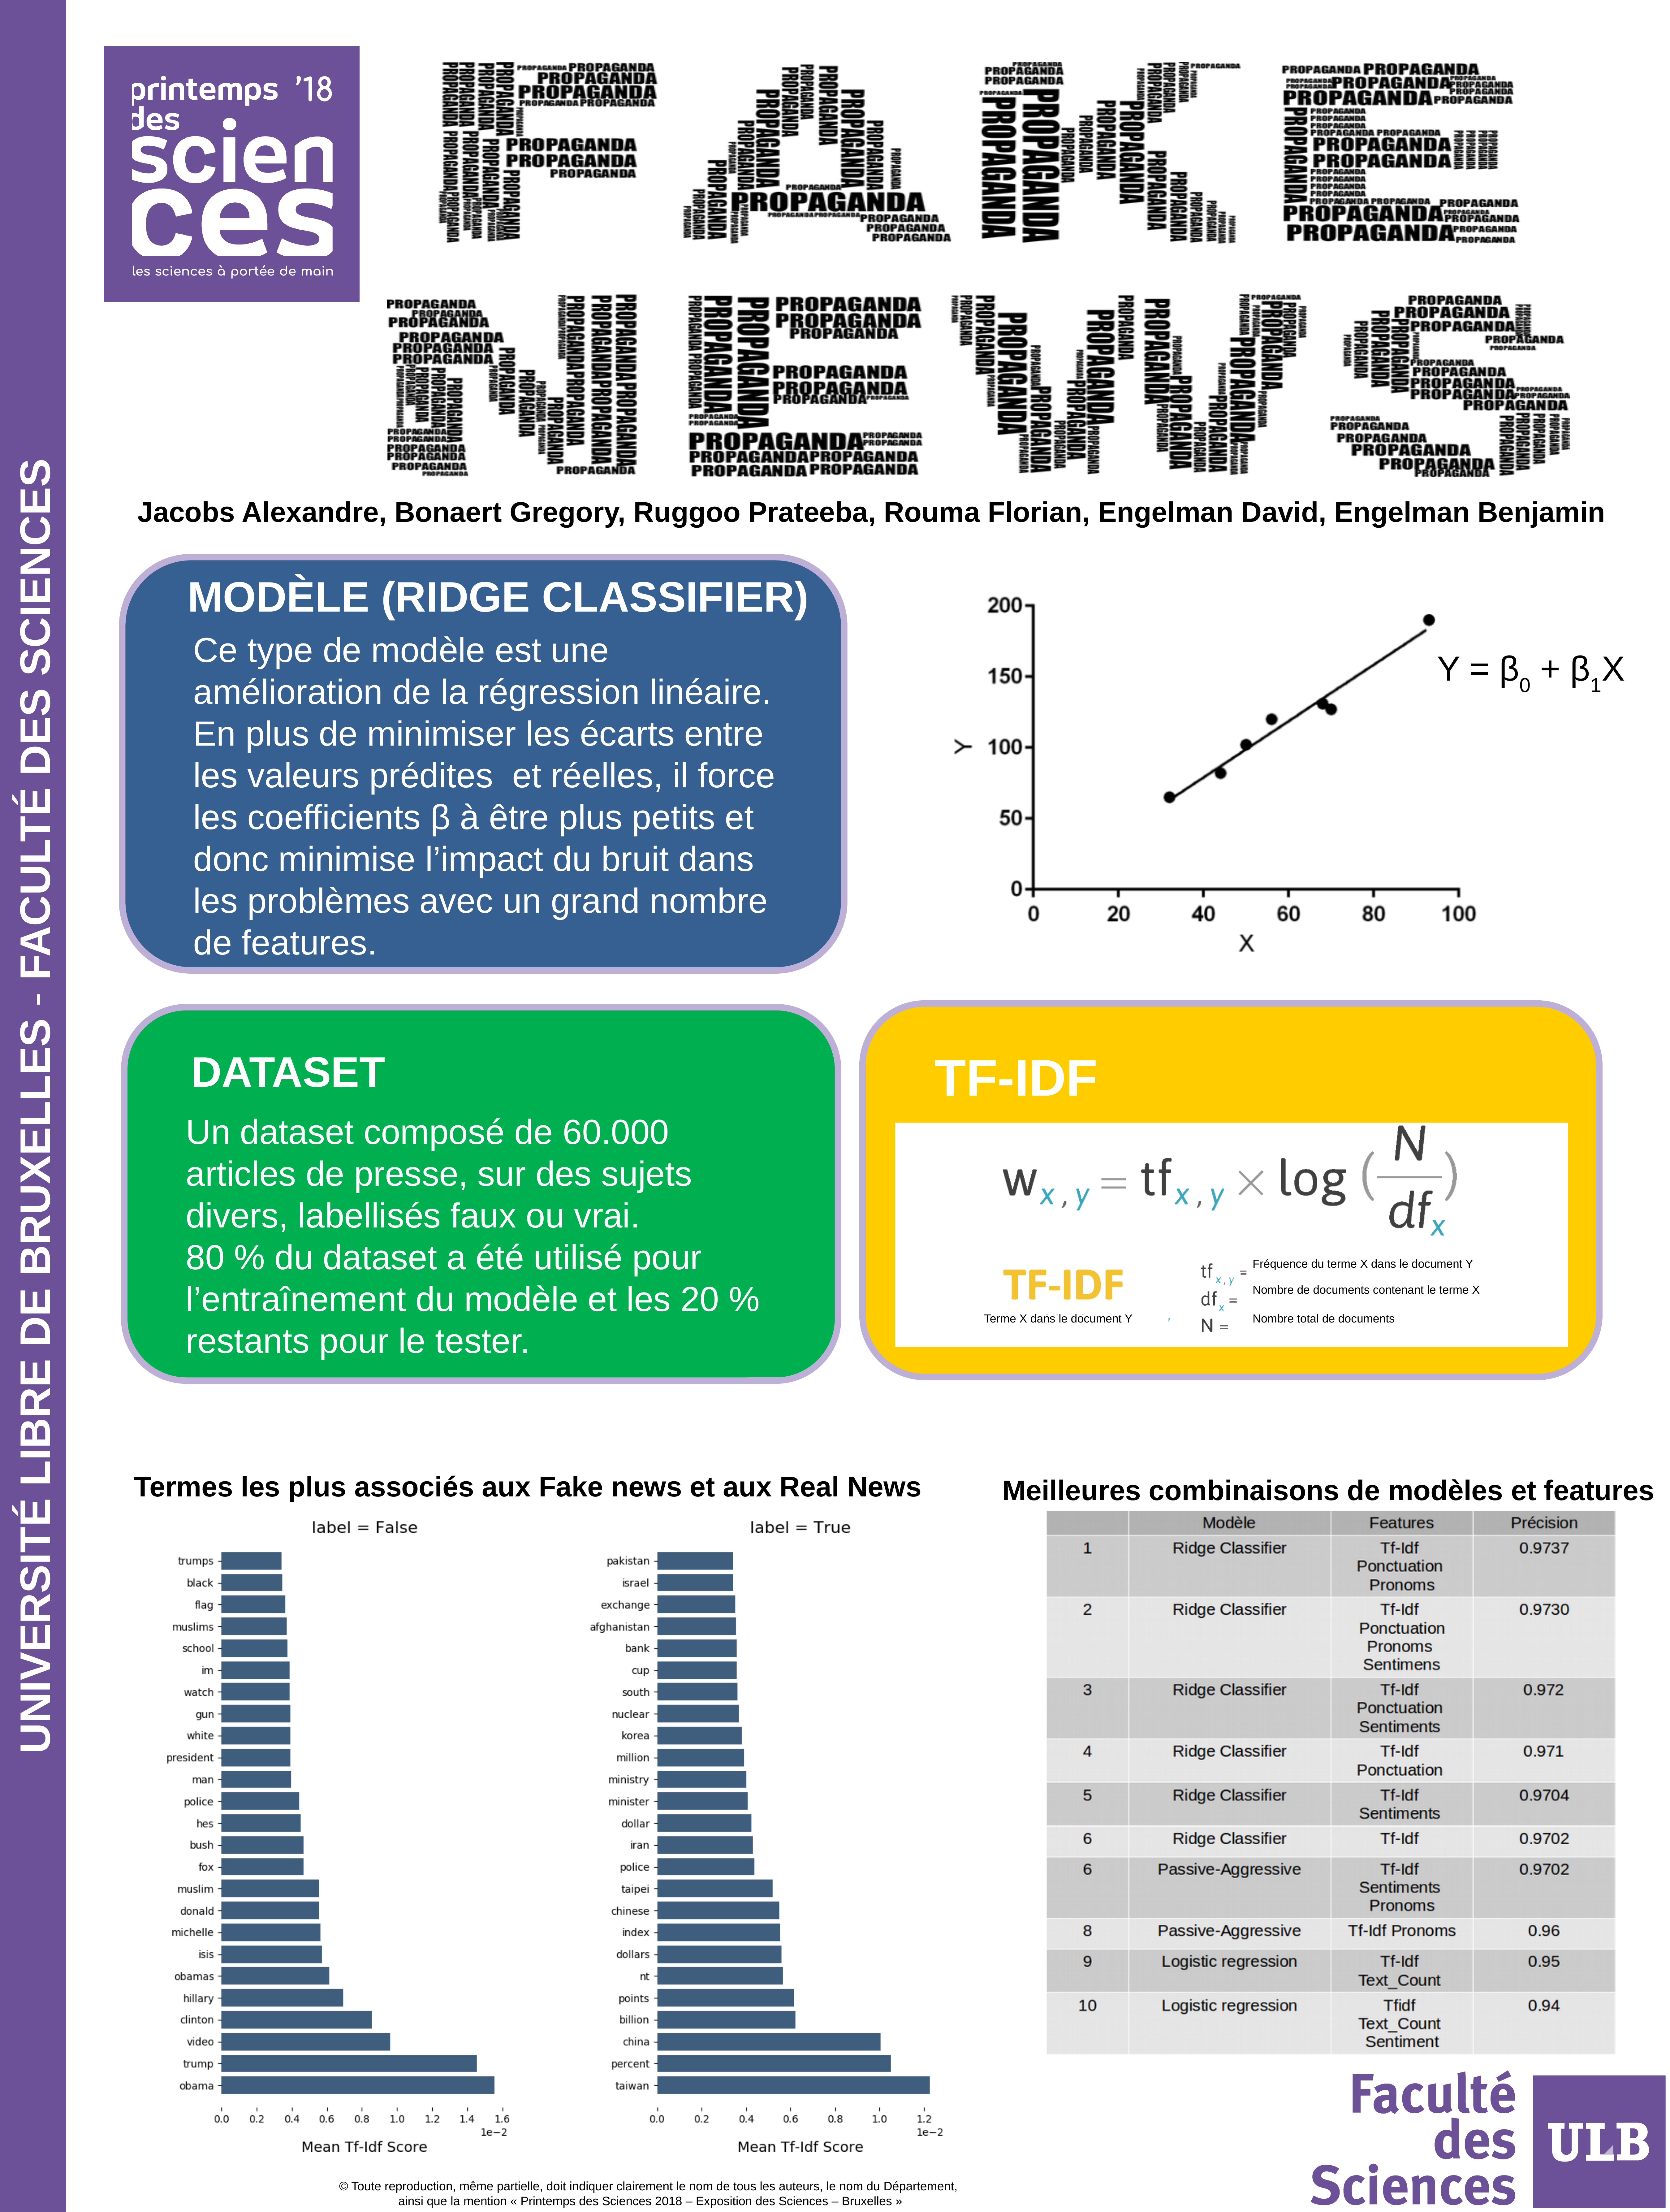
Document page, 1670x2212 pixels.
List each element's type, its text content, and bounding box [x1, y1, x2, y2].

text_box TF-IDF [930, 1042, 1441, 1108]
text_box Y = β0 + β1X [1432, 647, 1630, 699]
text_box MODÈLE (RIDGE CLASSIFIER) [183, 567, 821, 623]
text_box Terme X dans le document Y [979, 1309, 1162, 1340]
text_box © Toute reproduction, même partielle, doit indiquer clairement le nom de tous les auteurs, le nom du Département, ainsi que la mention « Printemps des Sciences 2018 – Exposition des Sciences – Bruxelles » [93, 2176, 1208, 2212]
text_box Termes les plus associés aux Fake news et aux Real News [130, 1466, 970, 1510]
picture [928, 572, 1508, 969]
text_box DATASET [186, 1042, 698, 1097]
text_box Fréquence du terme X dans le document Y [1248, 1254, 1489, 1271]
picture [895, 1123, 1568, 1347]
picture [387, 62, 1570, 477]
text_box Ce type de modèle est une amélioration de la régression linéaire. En plus de minimiser les écarts entre les valeurs prédites et réelles, il force les coefficients β à être plus petits et donc minimise l’impact du bruit dans les problèmes avec un grand nombre de features. [188, 625, 797, 672]
picture [89, 1506, 970, 2167]
picture [1046, 1514, 1616, 2054]
picture [104, 46, 360, 302]
text_box [122, 557, 844, 971]
text_box [862, 1003, 1599, 1377]
text_box Un dataset composé de 60.000 articles de presse, sur des sujets divers, labellisés faux ou vrai. 80 % du dataset a été utilisé pour l’entraînement du modèle et les 20 % restants pour le tester. [181, 1107, 790, 1362]
text_box Meilleures combinaisons de modèles et features [998, 1470, 1663, 1514]
text_box Jacobs Alexandre, Bonaert Gregory, Ruggoo Prateeba, Rouma Florian, Engelman David, Engelman Benjamin [79, 491, 1666, 530]
text_box [124, 1007, 838, 1381]
text_box UNIVERSITÉ LIBRE DE BRUXELLES - FACULTÉ DES SCIENCES [0, 0, 66, 2212]
picture [1533, 2075, 1666, 2208]
text_box Nombre de documents contenant le terme X [1248, 1280, 1489, 1298]
text_box Nombre total de documents [1248, 1309, 1489, 1327]
picture [1306, 2062, 1522, 2212]
